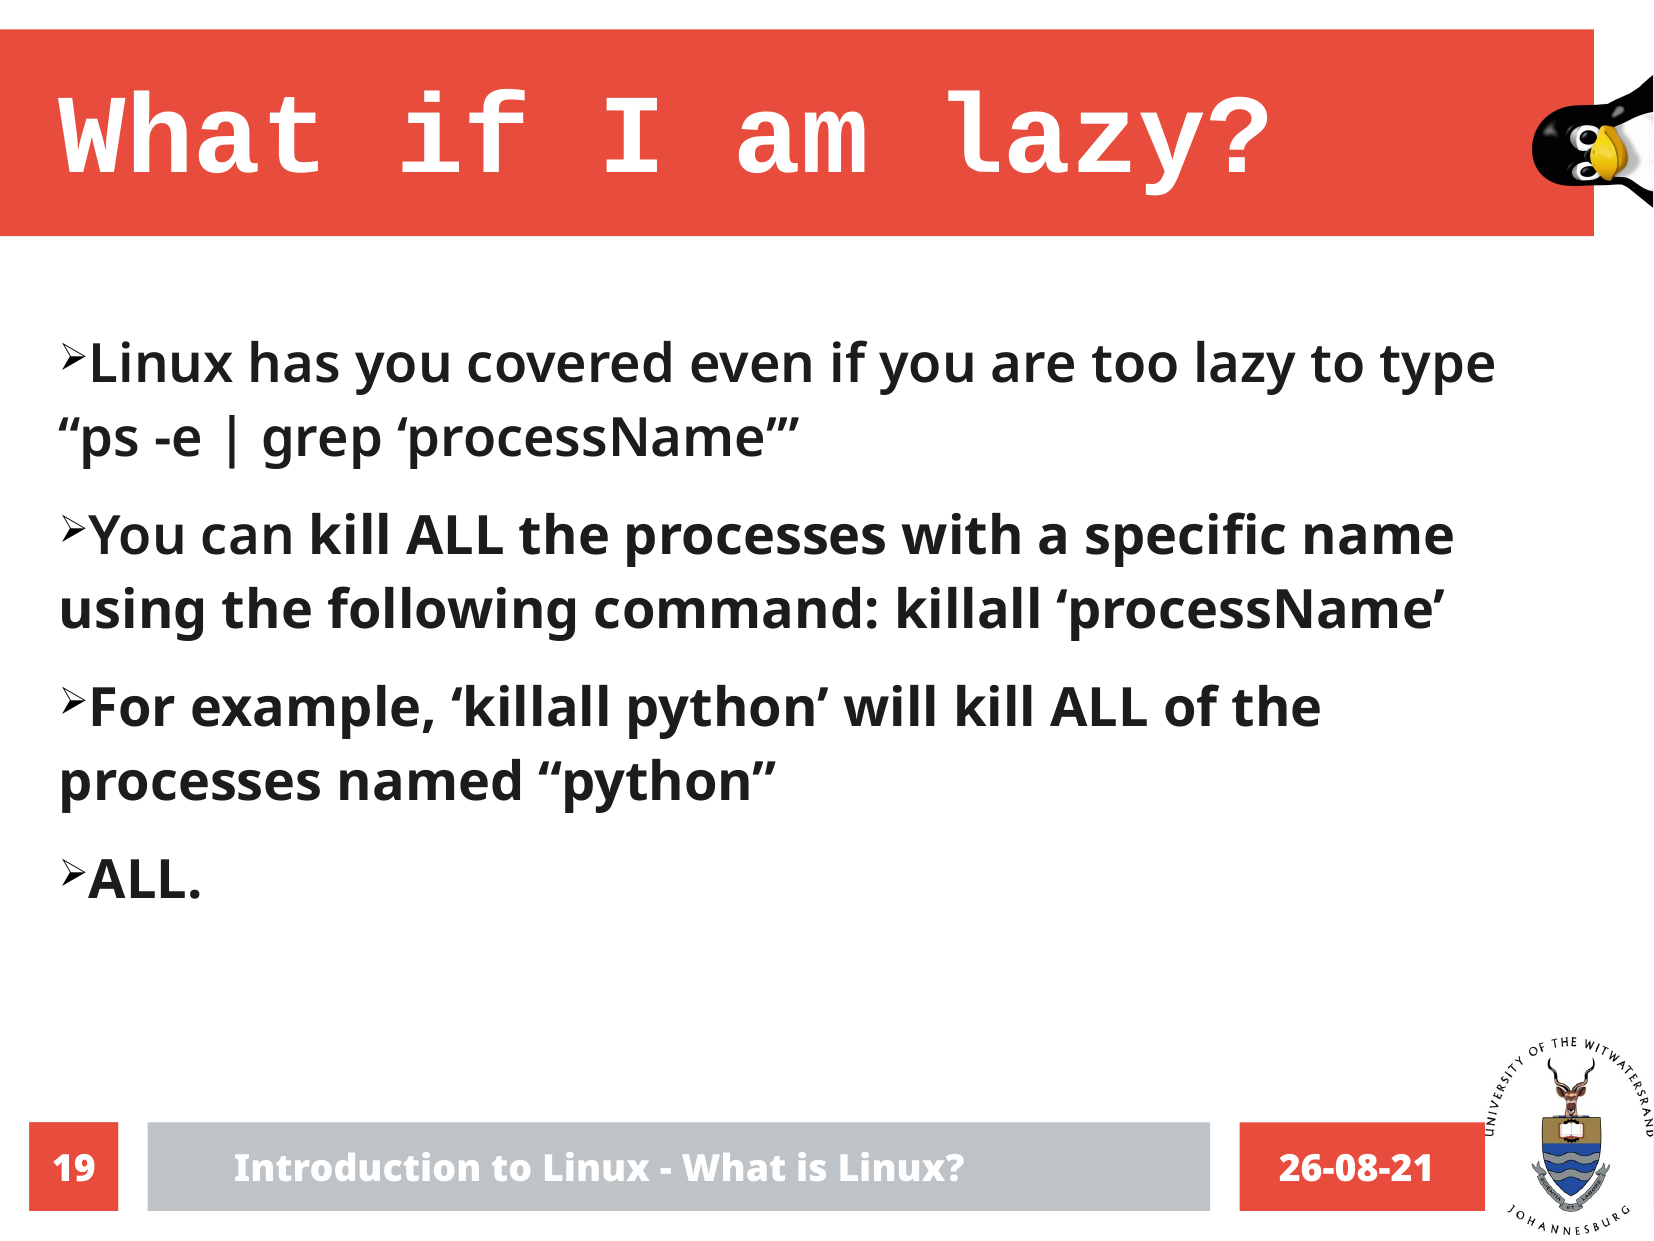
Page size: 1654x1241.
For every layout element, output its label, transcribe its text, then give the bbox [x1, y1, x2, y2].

list Linux has you covered even if you are too lazy to type “ps -e | grep ‘processName’” You can kill ALL the processes with a specific name using the following command: killall ‘processName’ For example, ‘killall python’ will kill ALL of the processes named “python” ALL. [58, 324, 1565, 1093]
picture [1515, 24, 1654, 276]
picture [1485, 1037, 1654, 1235]
title What if I am lazy? [58, 59, 1594, 207]
